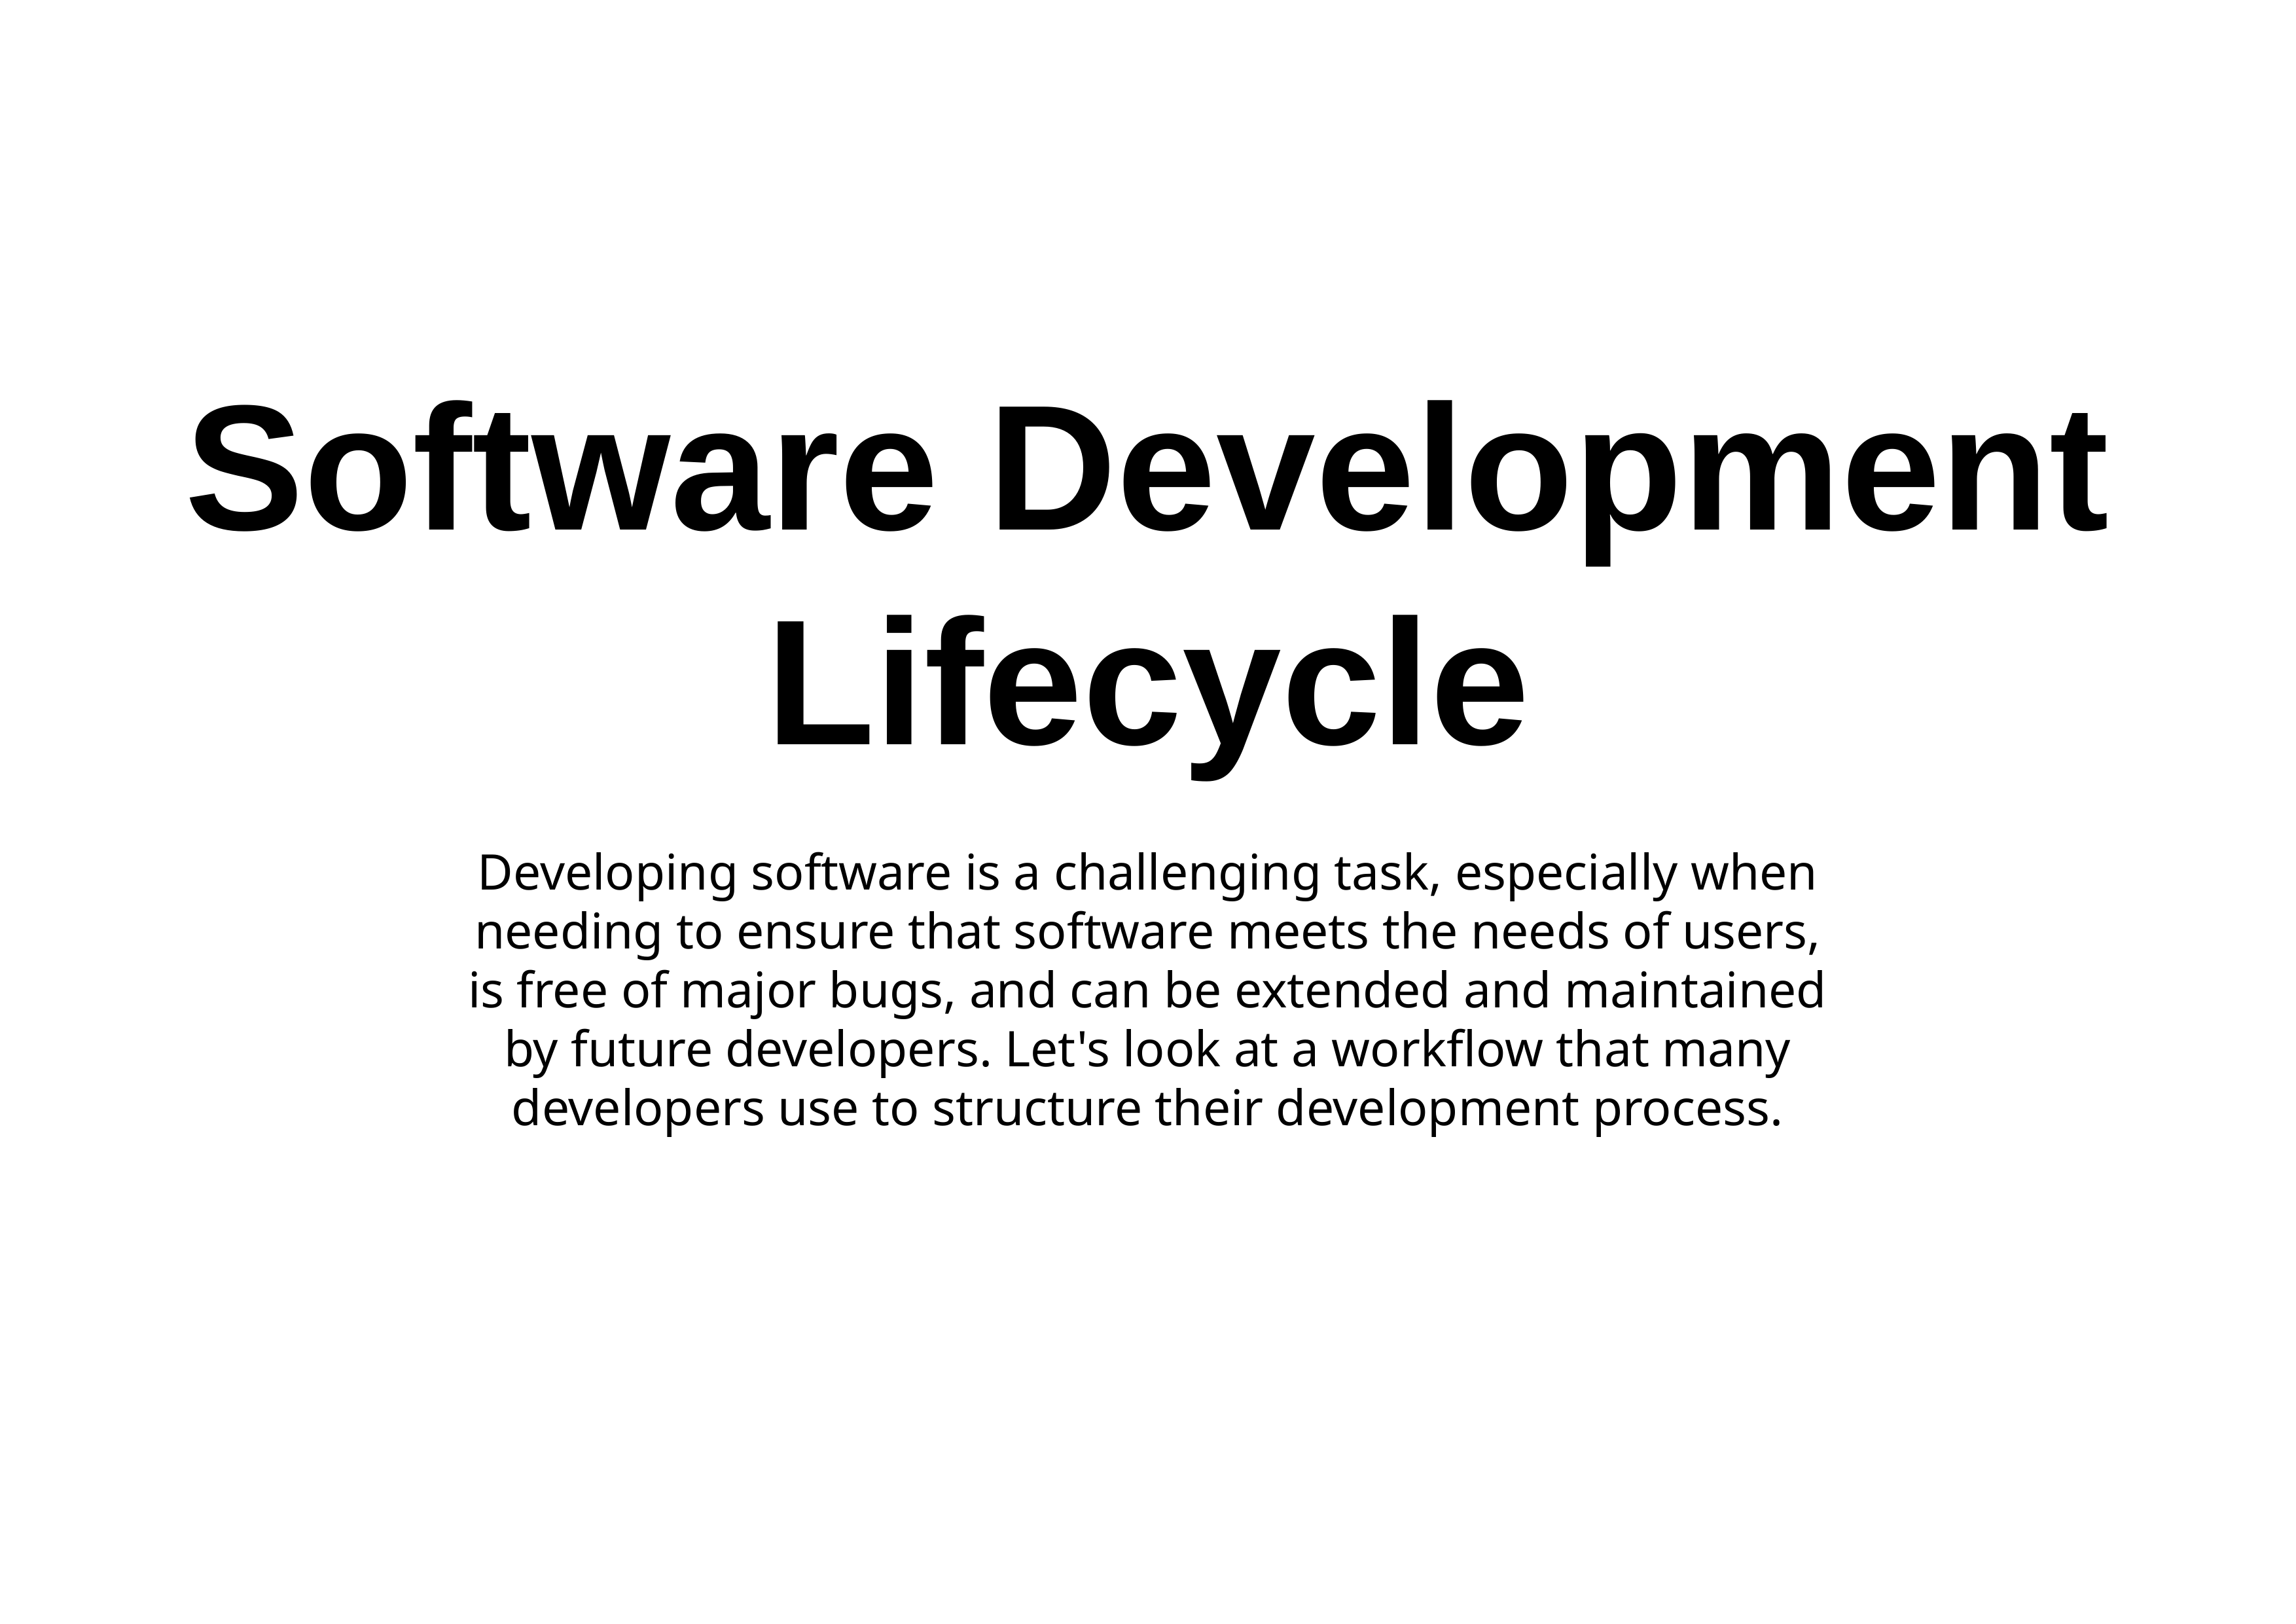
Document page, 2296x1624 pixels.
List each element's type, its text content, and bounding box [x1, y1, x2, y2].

title Software Development Lifecycle [78, 475, 2218, 657]
text_box Developing software is a challenging task, especially when needing to ensure that software meets the needs of users, is free of major bugs, and can be extended and maintained by future developers. Let's look at a workflow that many developers use to structure their development process. [456, 831, 1840, 1146]
